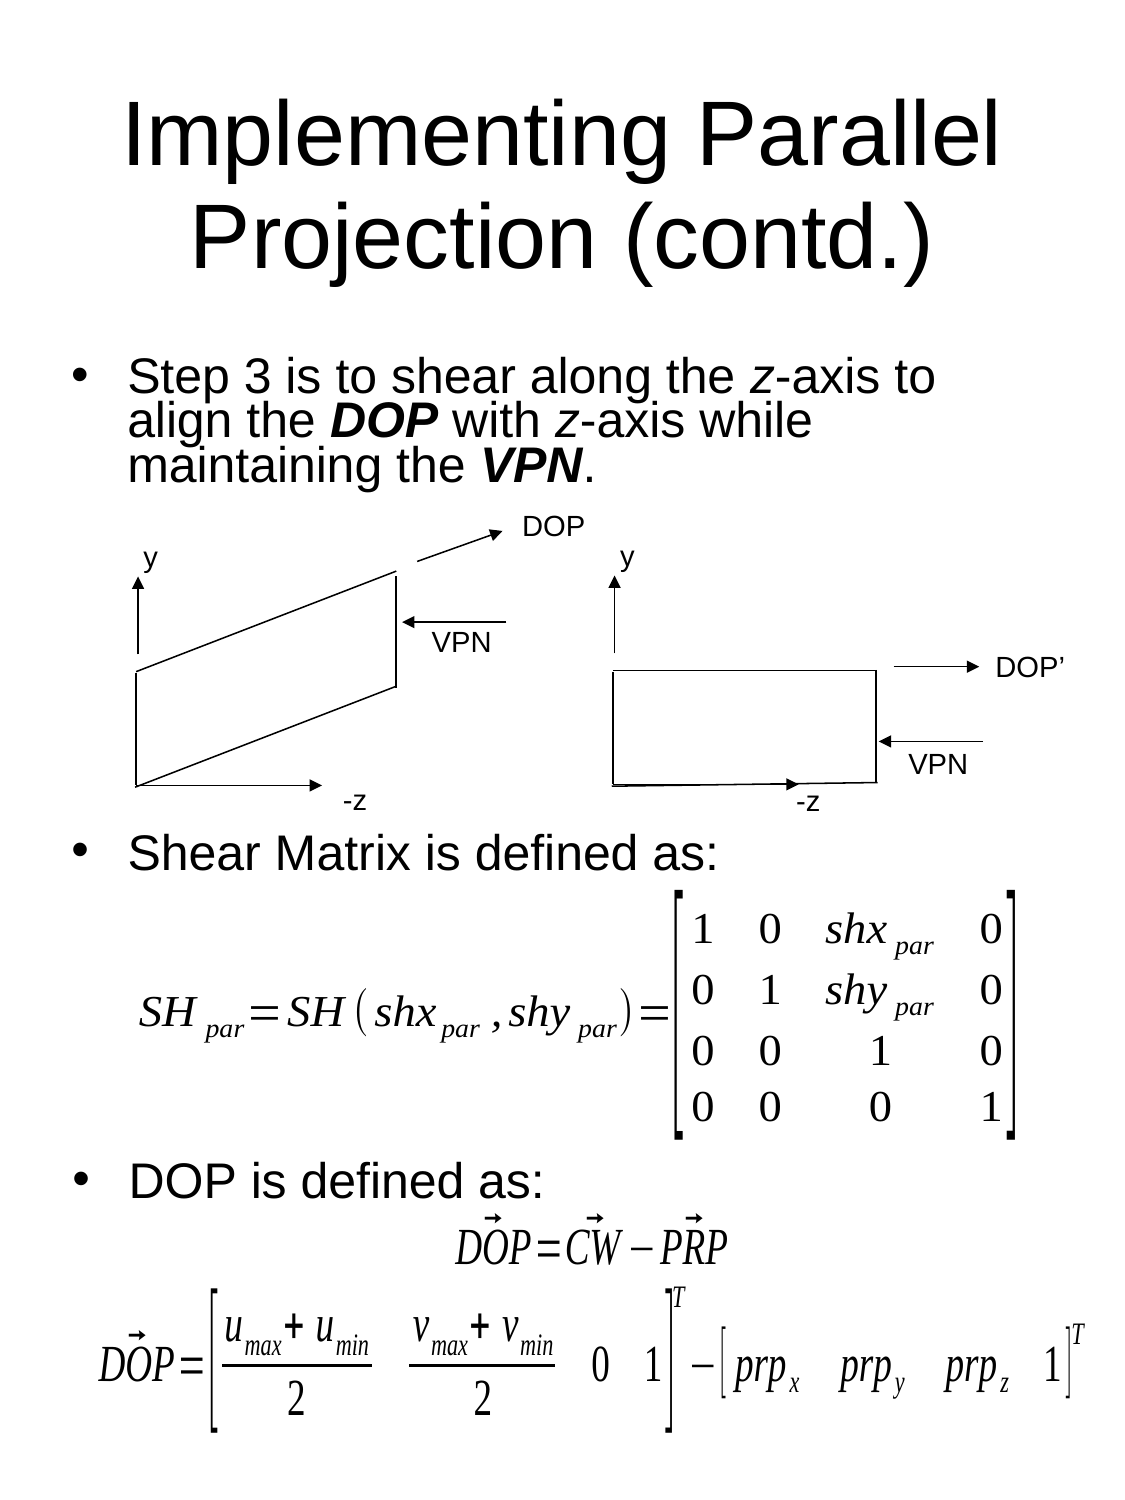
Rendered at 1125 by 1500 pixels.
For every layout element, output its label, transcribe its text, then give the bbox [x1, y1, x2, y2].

list Step 3 is to shear along the z-axis to align the DOP with z-axis while maintaining the VPN. [56, 349, 1046, 524]
text_box y [128, 530, 173, 581]
text_box Shear Matrix is defined as: [56, 823, 1069, 892]
chart [88, 1210, 1096, 1435]
text_box DOP is defined as: [57, 1152, 1070, 1221]
title Implementing Parallel Projection (contd.) [56, 60, 1069, 311]
text_box VPN [893, 738, 984, 789]
text_box DOP [507, 499, 601, 550]
text_box DOP’ [980, 640, 1081, 692]
text_box -z [328, 773, 414, 823]
text_box y [605, 529, 650, 580]
text_box VPN [416, 615, 507, 666]
text_box -z [781, 774, 886, 823]
chart [124, 888, 1035, 1142]
